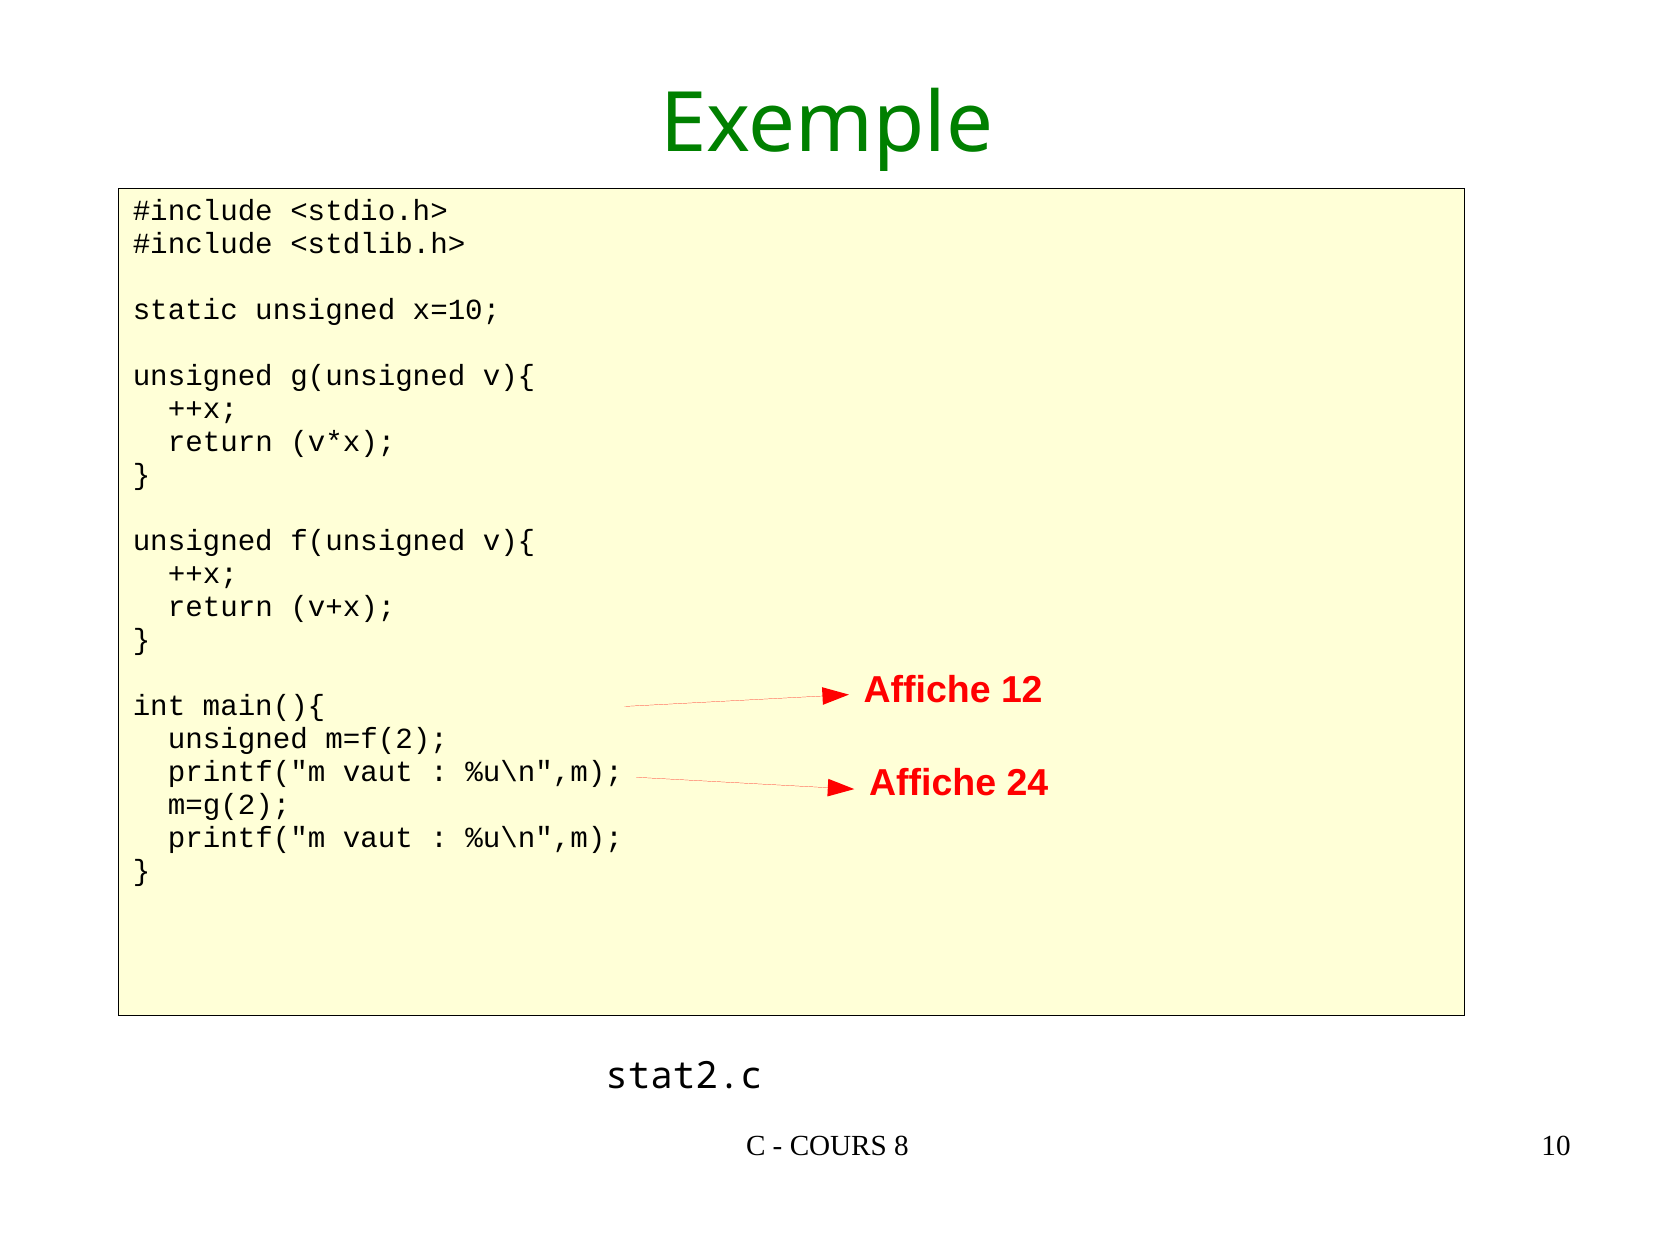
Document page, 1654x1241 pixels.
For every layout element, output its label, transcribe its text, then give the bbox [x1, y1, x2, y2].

title Exemple [82, 49, 1571, 189]
text_box Affiche 24 [854, 753, 1063, 811]
text_box Affiche 12 [848, 661, 1058, 719]
text_box stat2.c [590, 1041, 1087, 1099]
text_box #include <stdio.h> #include <stdlib.h> static unsigned x=10; unsigned g(unsigned v){ ++x; return (v*x); } unsigned f(unsigned v){ ++x; return (v+x); } int main(){ unsigned m=f(2); printf("m vaut : %u\n",m); m=g(2); printf("m vaut : %u\n",m); } [118, 188, 1465, 1016]
